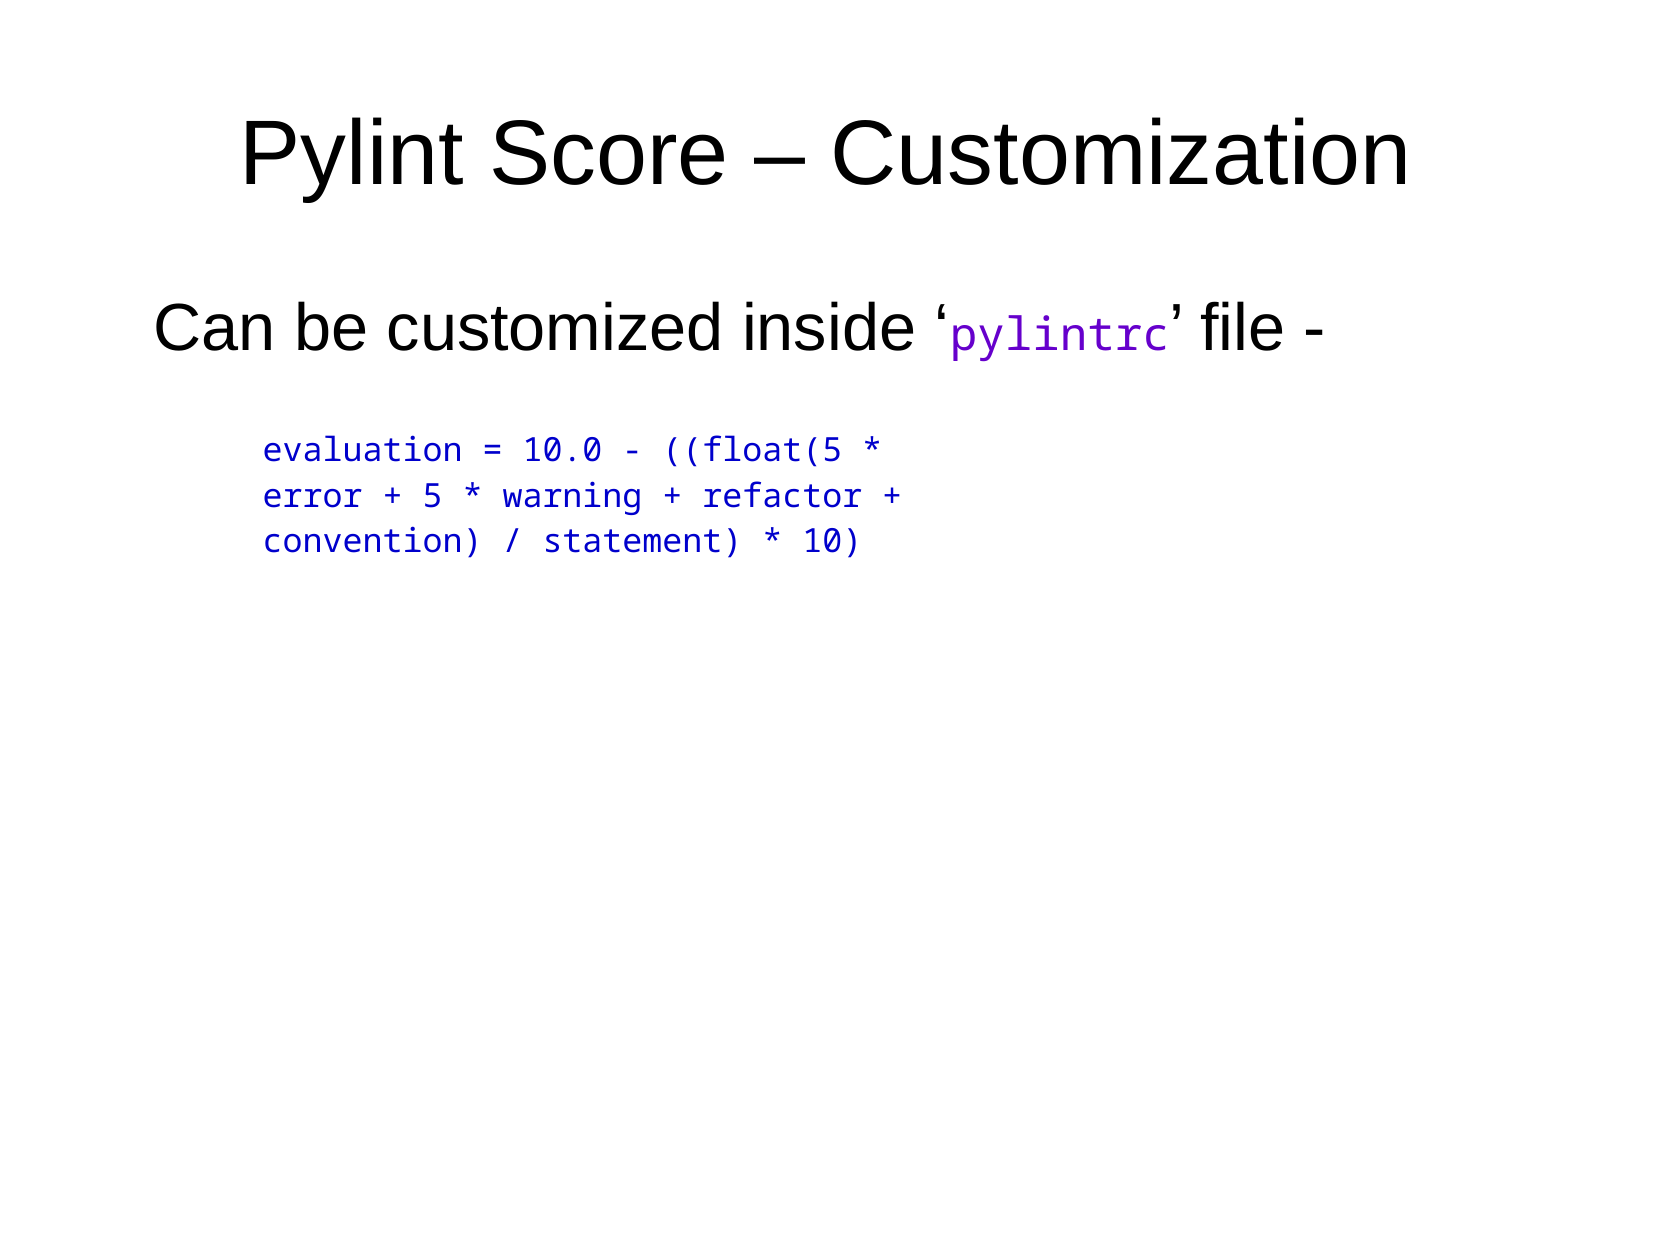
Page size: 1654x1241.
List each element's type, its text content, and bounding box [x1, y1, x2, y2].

title Pylint Score – Customization [82, 49, 1571, 257]
list Can be customized inside ‘pylintrc’ file - [82, 290, 1571, 1010]
text_box evaluation = 10.0 - ((float(5 * error + 5 * warning + refactor + convention) / statement) * 10) [248, 418, 934, 579]
